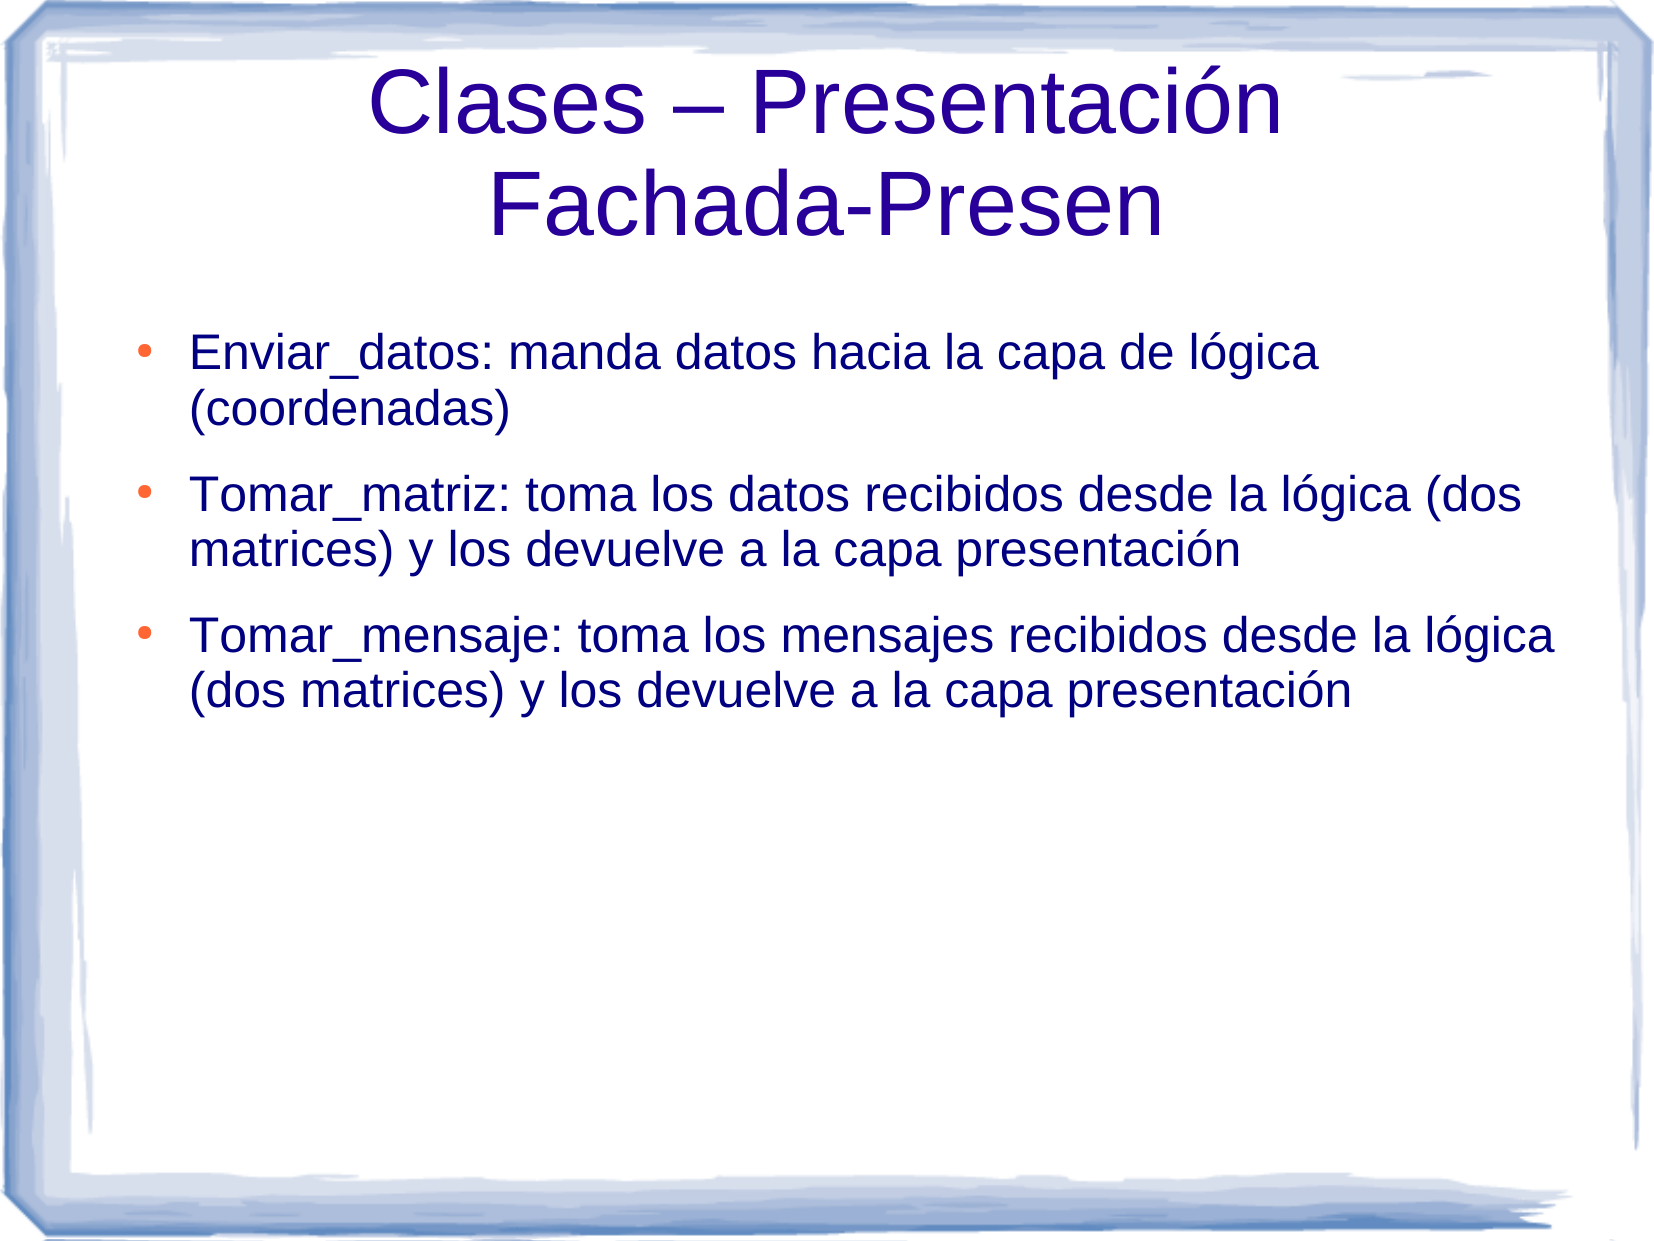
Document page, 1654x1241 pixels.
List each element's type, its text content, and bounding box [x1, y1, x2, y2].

title Clases – Presentación Fachada-Presen [82, 49, 1571, 257]
picture [0, 0, 1654, 1241]
list Enviar_datos: manda datos hacia la capa de lógica (coordenadas) Tomar_matriz: toma los datos recibidos desde la lógica (dos matrices) y los devuelve a la capa presentación Tomar_mensaje: toma los mensajes recibidos desde la lógica (dos matrices) y los devuelve a la capa presentación [118, 324, 1571, 1144]
